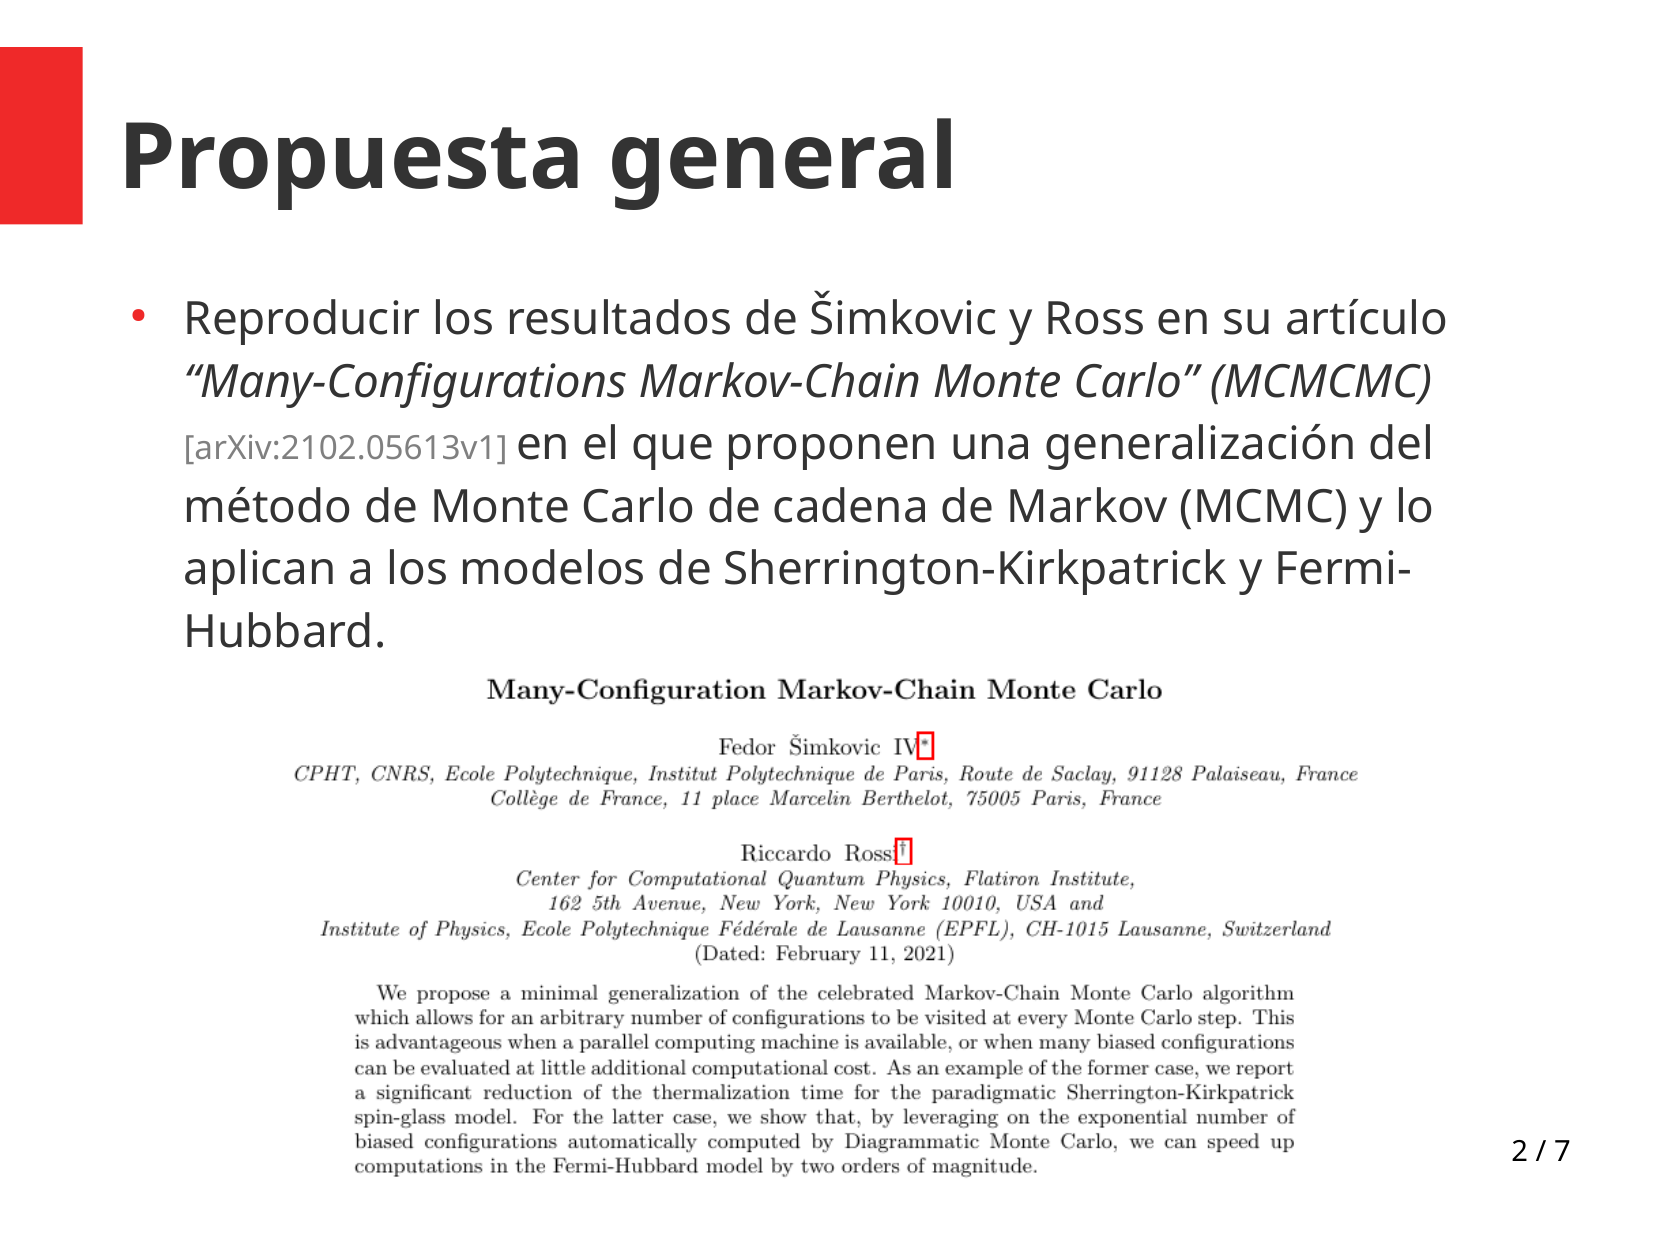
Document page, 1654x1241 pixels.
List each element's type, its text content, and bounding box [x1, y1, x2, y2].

title Propuesta general [118, 49, 1571, 257]
picture [270, 654, 1381, 1186]
list Reproducir los resultados de Šimkovic y Ross en su artículo “Many-Configurations Markov-Chain Monte Carlo” (MCMCMC) [arXiv:2102.05613v1] en el que proponen una generalización del método de Monte Carlo de cadena de Markov (MCMC) y lo aplican a los modelos de Sherrington-Kirkpatrick y Fermi-Hubbard. [112, 285, 1531, 1006]
